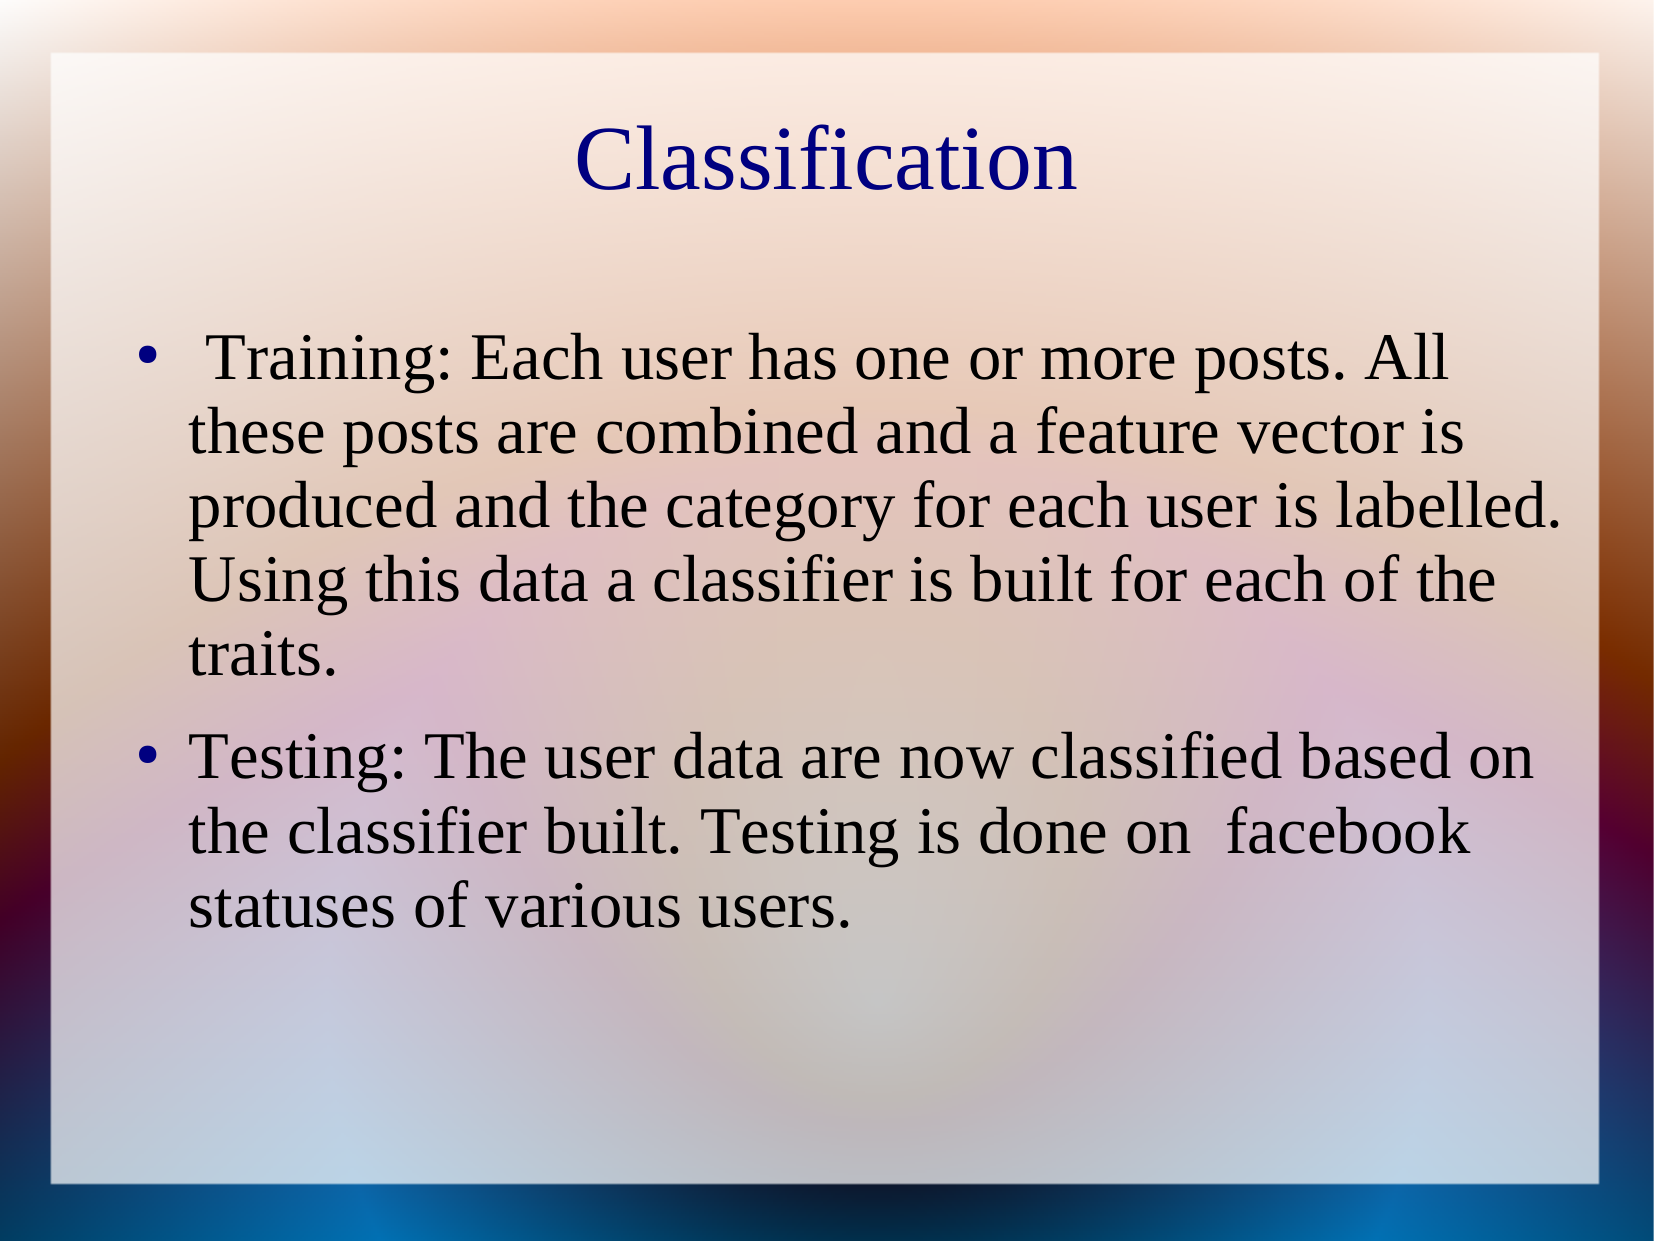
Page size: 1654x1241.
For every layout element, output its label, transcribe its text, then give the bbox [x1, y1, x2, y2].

picture [0, 0, 1654, 1241]
title Classification [82, 55, 1571, 263]
list Training: Each user has one or more posts. All these posts are combined and a feature vector is produced and the category for each user is labelled. Using this data a classifier is built for each of the traits. Testing: The user data are now classified based on the classifier built. Testing is done on facebook statuses of various users. [118, 319, 1571, 1040]
